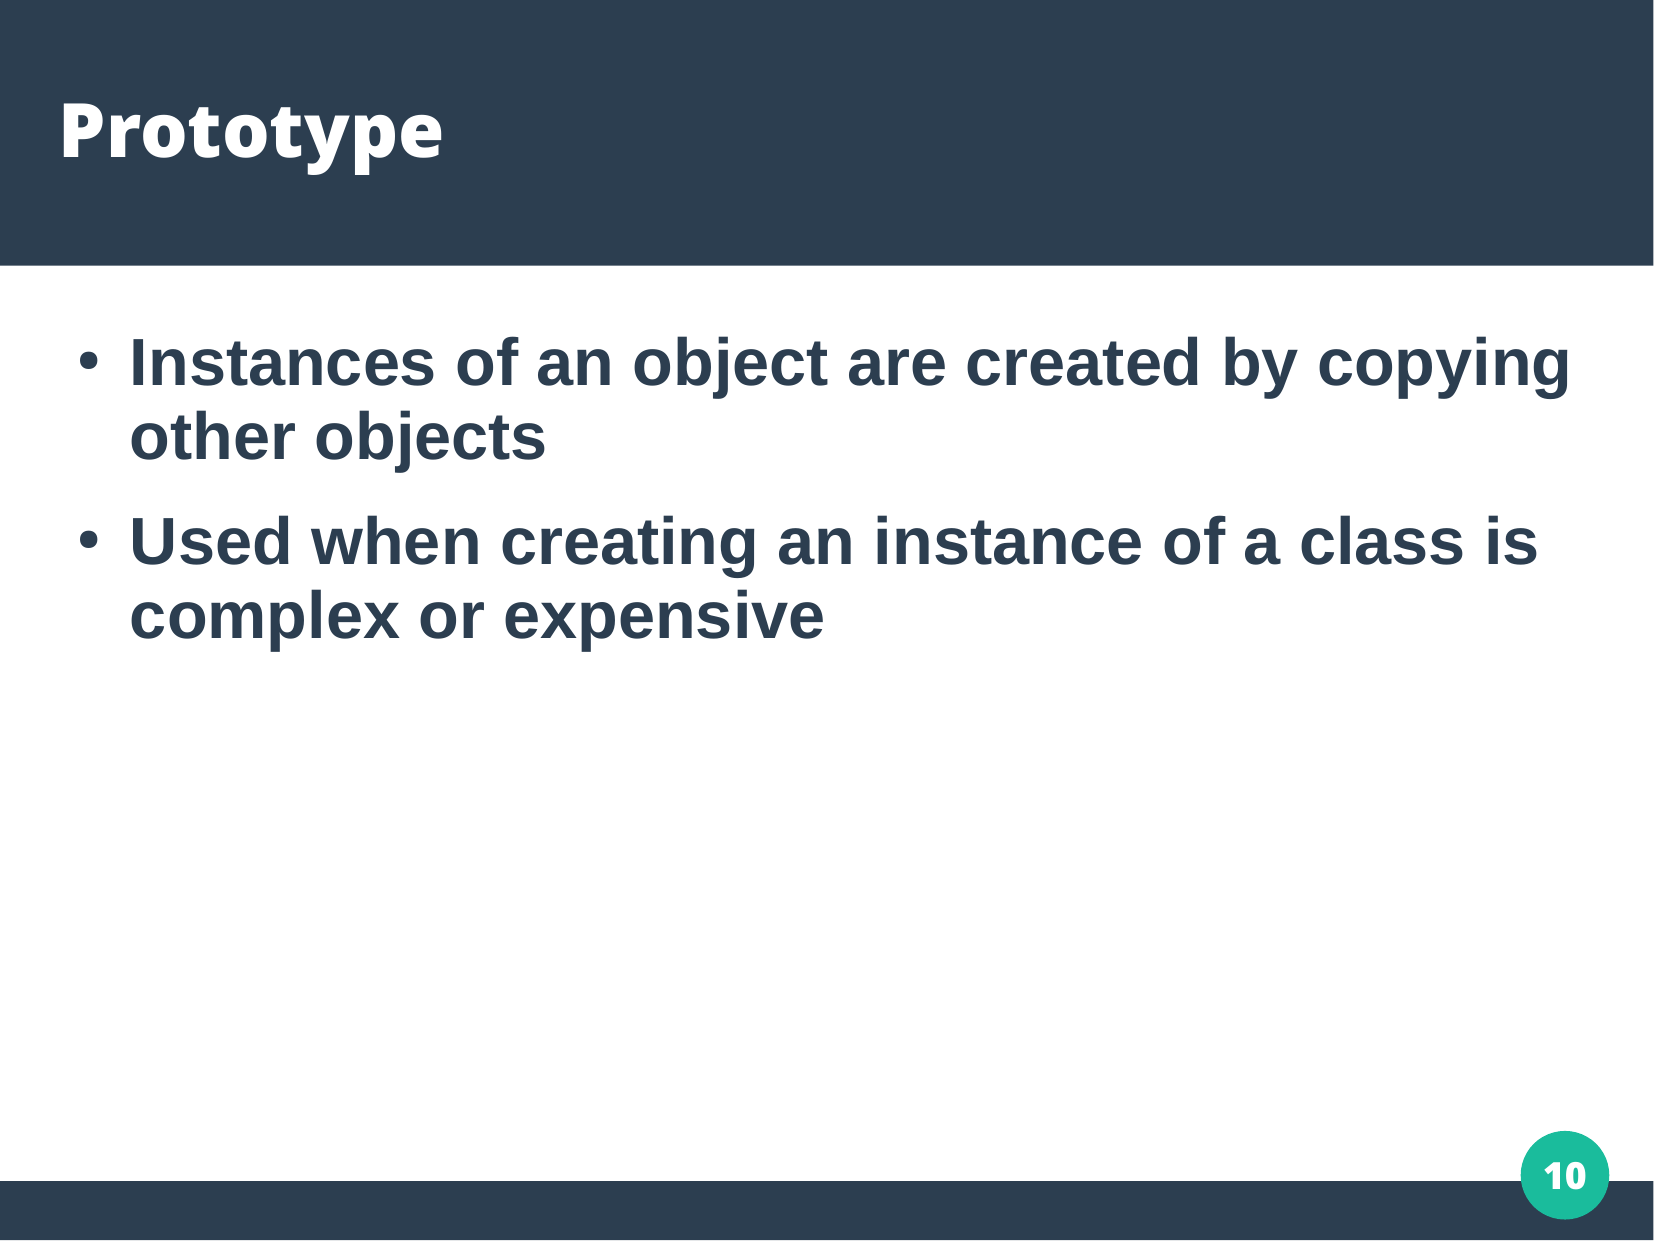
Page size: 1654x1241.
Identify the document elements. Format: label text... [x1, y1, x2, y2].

title Prototype [59, 49, 1595, 207]
list Instances of an object are created by copying other objects Used when creating an instance of a class is complex or expensive [59, 324, 1595, 1152]
